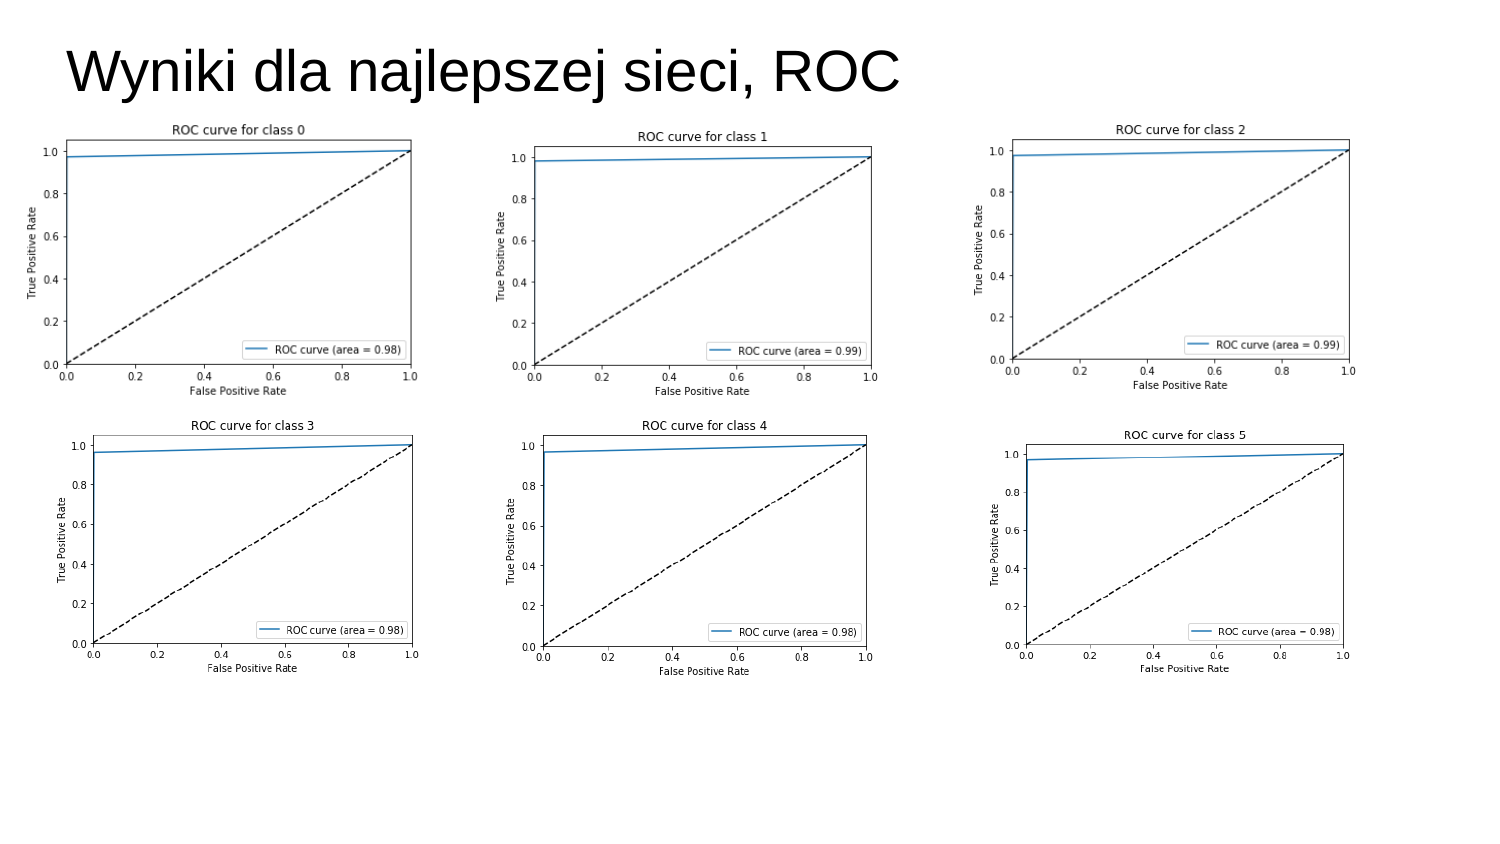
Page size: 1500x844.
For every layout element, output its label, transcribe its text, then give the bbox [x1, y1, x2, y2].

picture [490, 124, 886, 403]
picture [984, 423, 1357, 679]
picture [51, 413, 426, 679]
picture [968, 117, 1364, 397]
picture [21, 117, 426, 403]
picture [500, 413, 880, 682]
title Wyniki dla najlepszej sieci, ROC [51, 18, 1449, 113]
